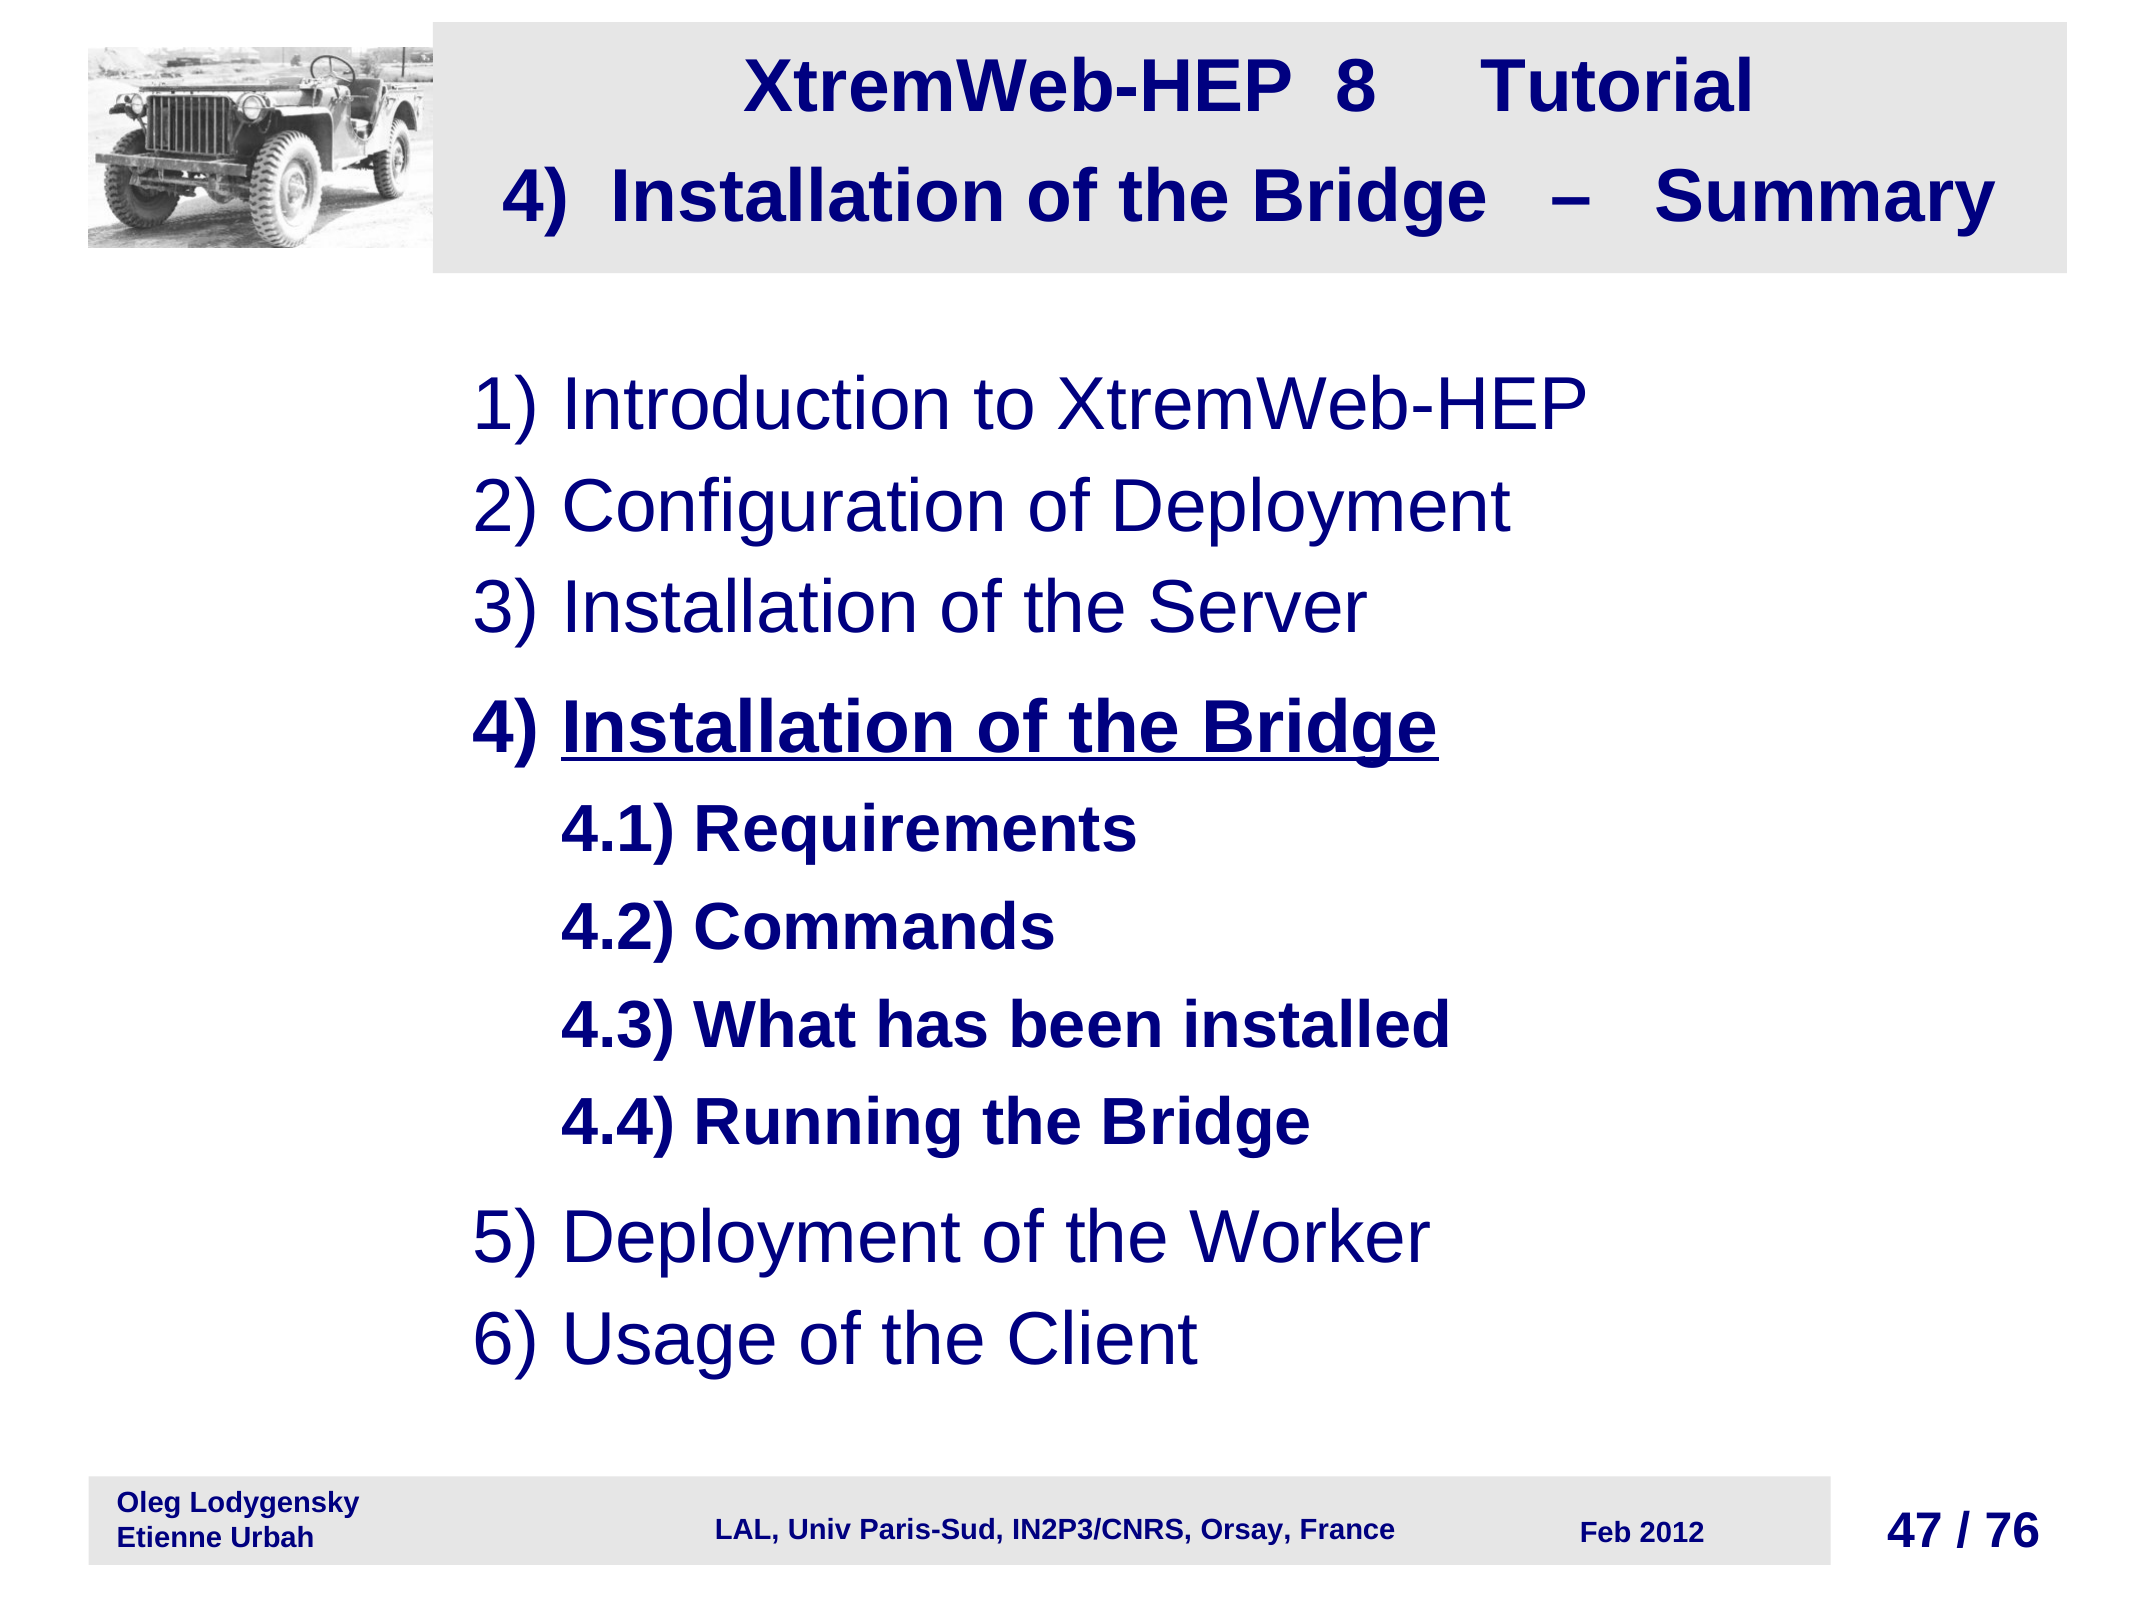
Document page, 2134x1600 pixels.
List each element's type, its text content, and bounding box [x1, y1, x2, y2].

picture [88, 47, 433, 248]
text_box Introduction to XtremWeb-HEP Configuration of Deployment Installation of the Server Installation of the Bridge Requirements Commands What has been installed Running the Bridge Deployment of the Worker Usage of the Client [472, 354, 1949, 1428]
title 4) Installation of the Bridge – Summary [442, 118, 2067, 266]
